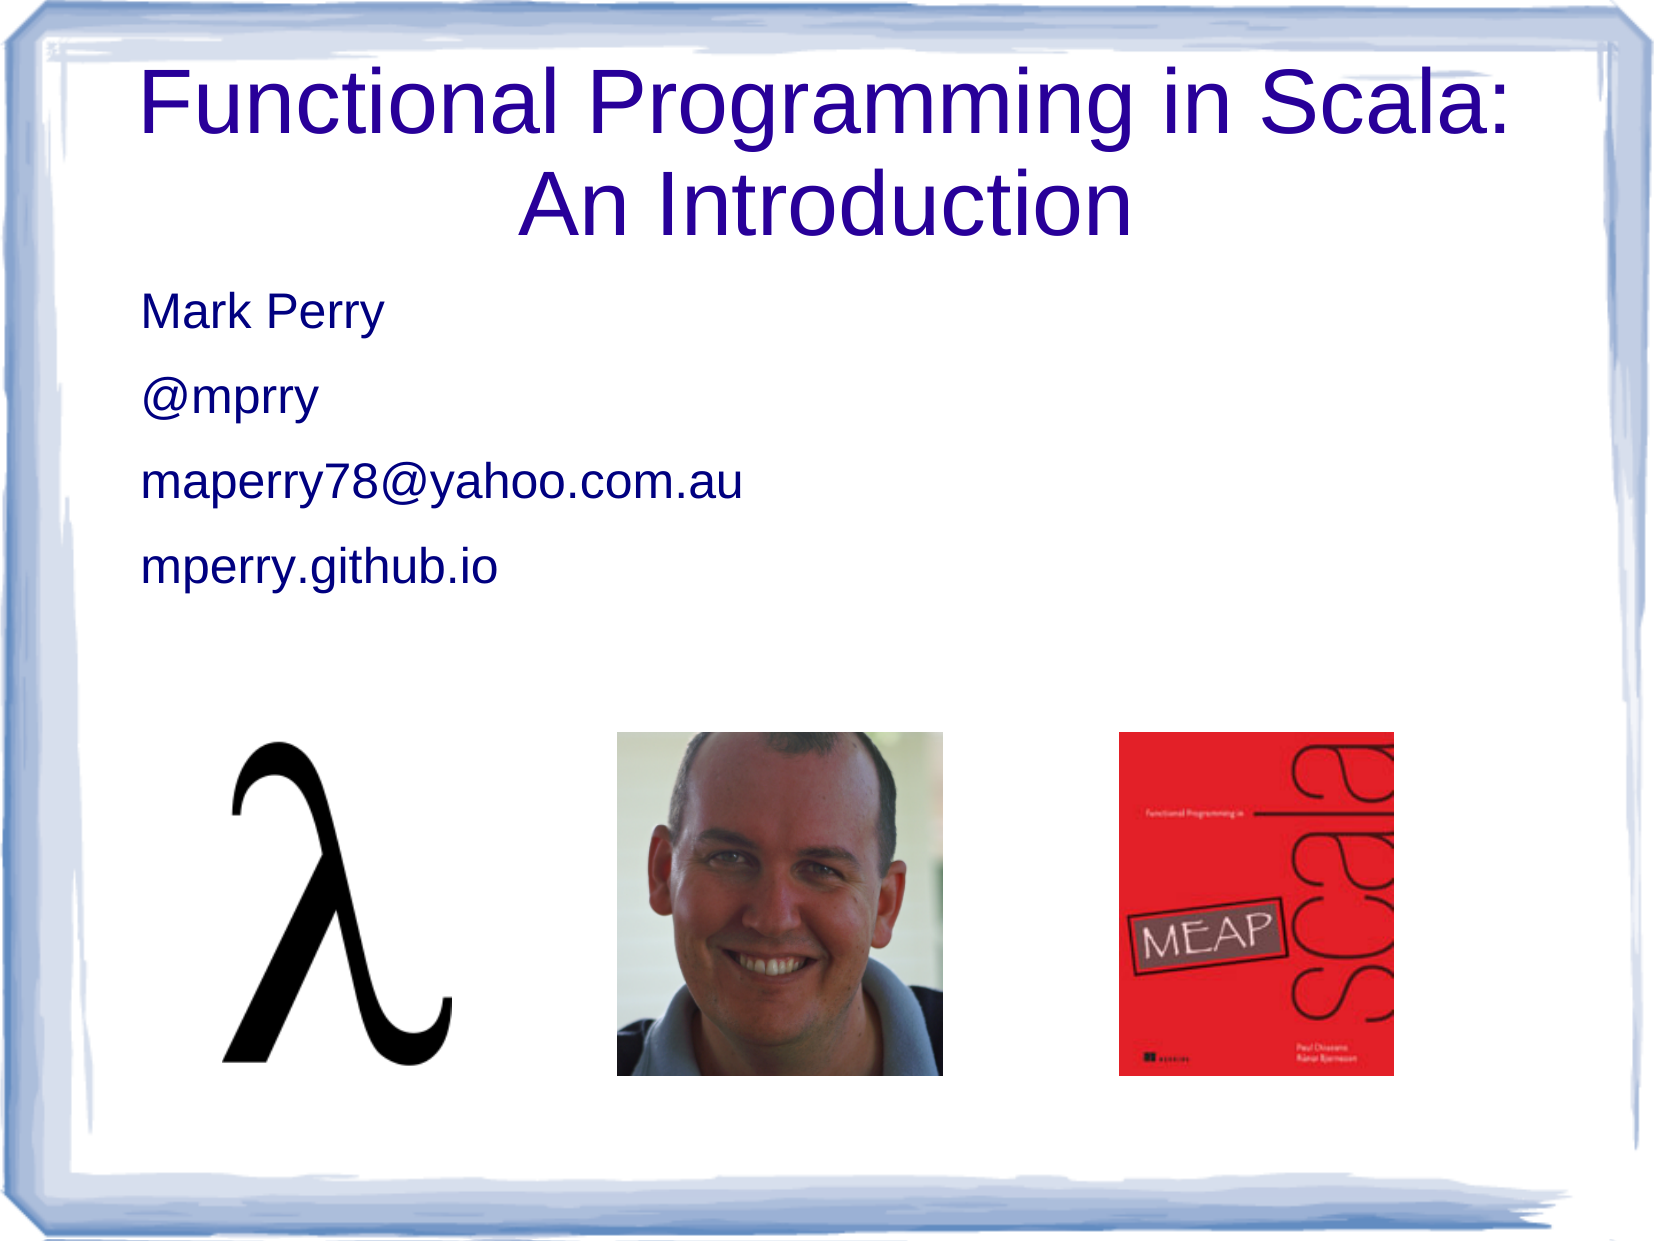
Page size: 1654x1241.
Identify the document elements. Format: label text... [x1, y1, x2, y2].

title Functional Programming in Scala: An Introduction [82, 49, 1571, 257]
list Mark Perry @mprry maperry78@yahoo.com.au mperry.github.io [140, 282, 969, 936]
picture [0, 0, 1654, 1241]
